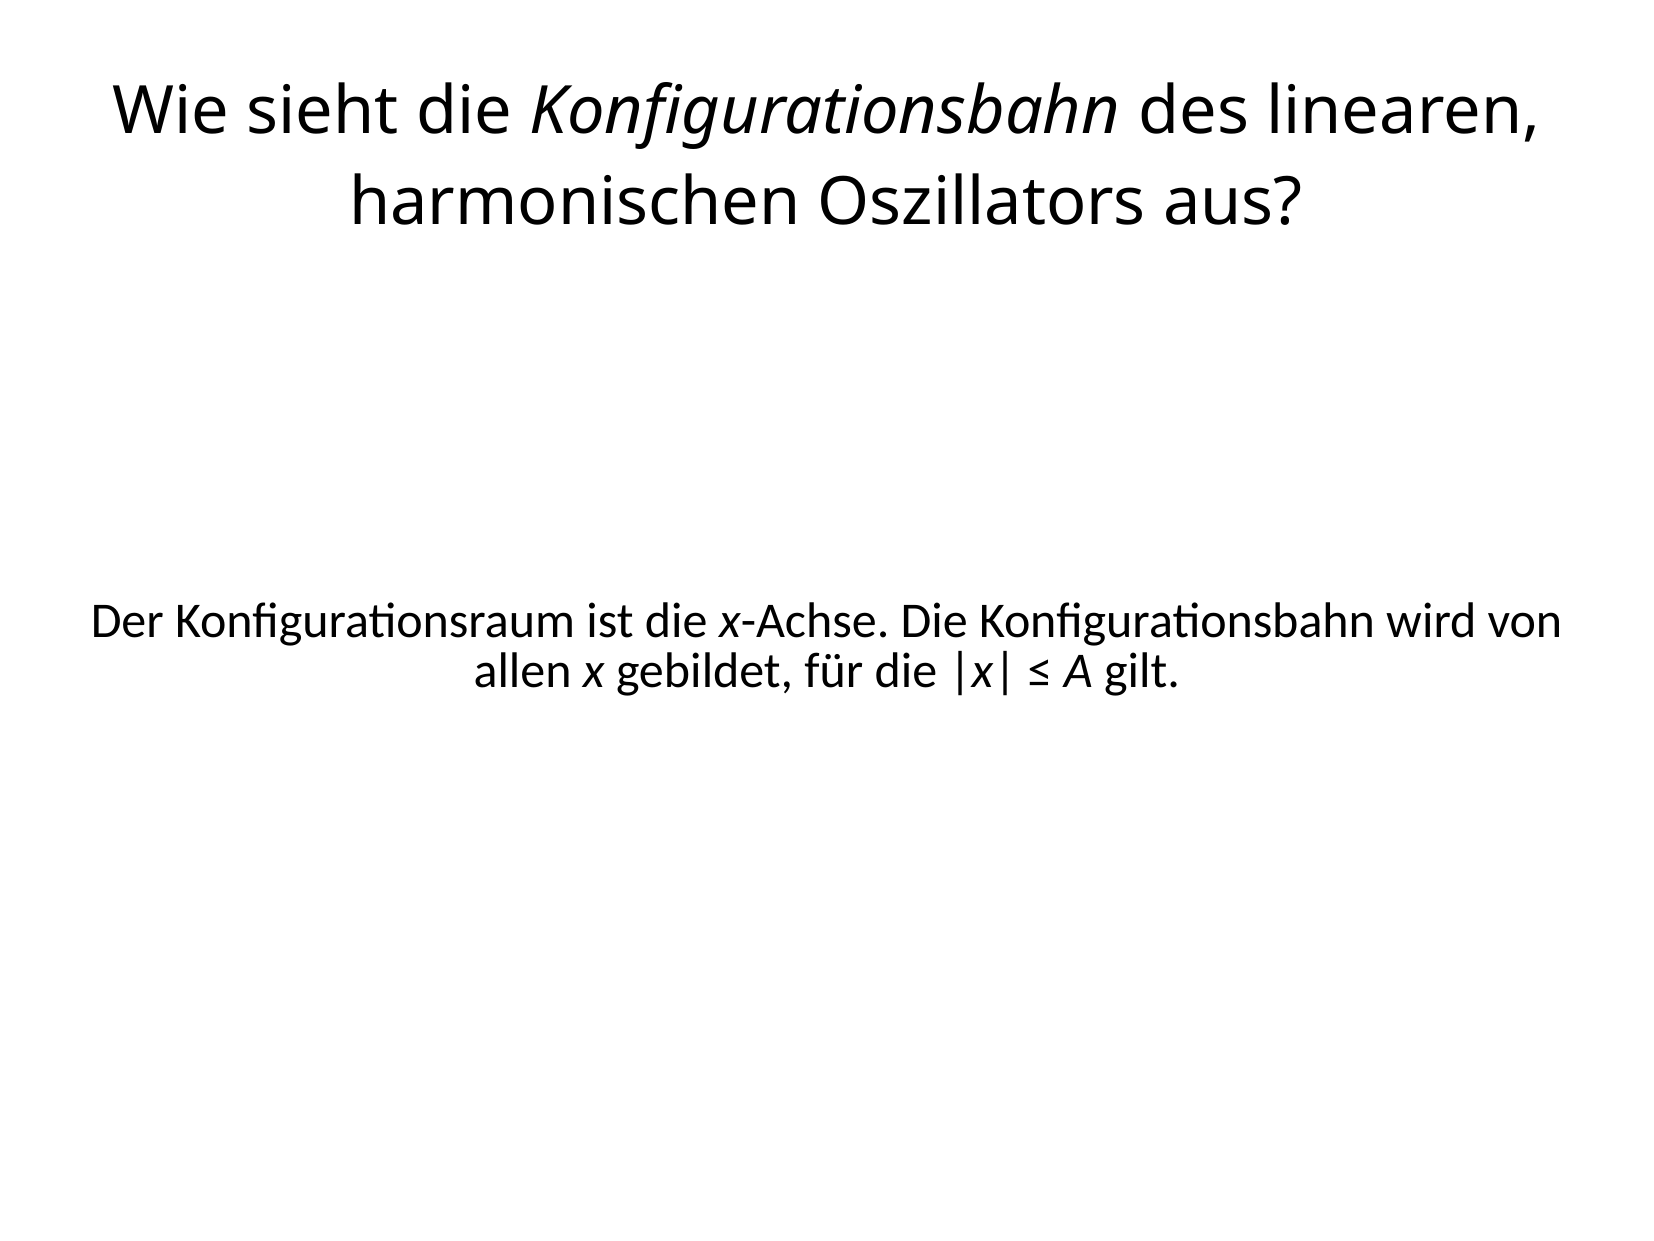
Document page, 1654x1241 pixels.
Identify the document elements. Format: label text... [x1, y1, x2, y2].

title Wie sieht die Konfigurationsbahn des linearen, harmonischen Oszillators aus? [82, 49, 1571, 257]
subtitle Der Konfigurationsraum ist die x-Achse. Die Konfigurationsbahn wird von allen x gebildet, für die |x| ≤ A gilt. [82, 290, 1571, 1010]
